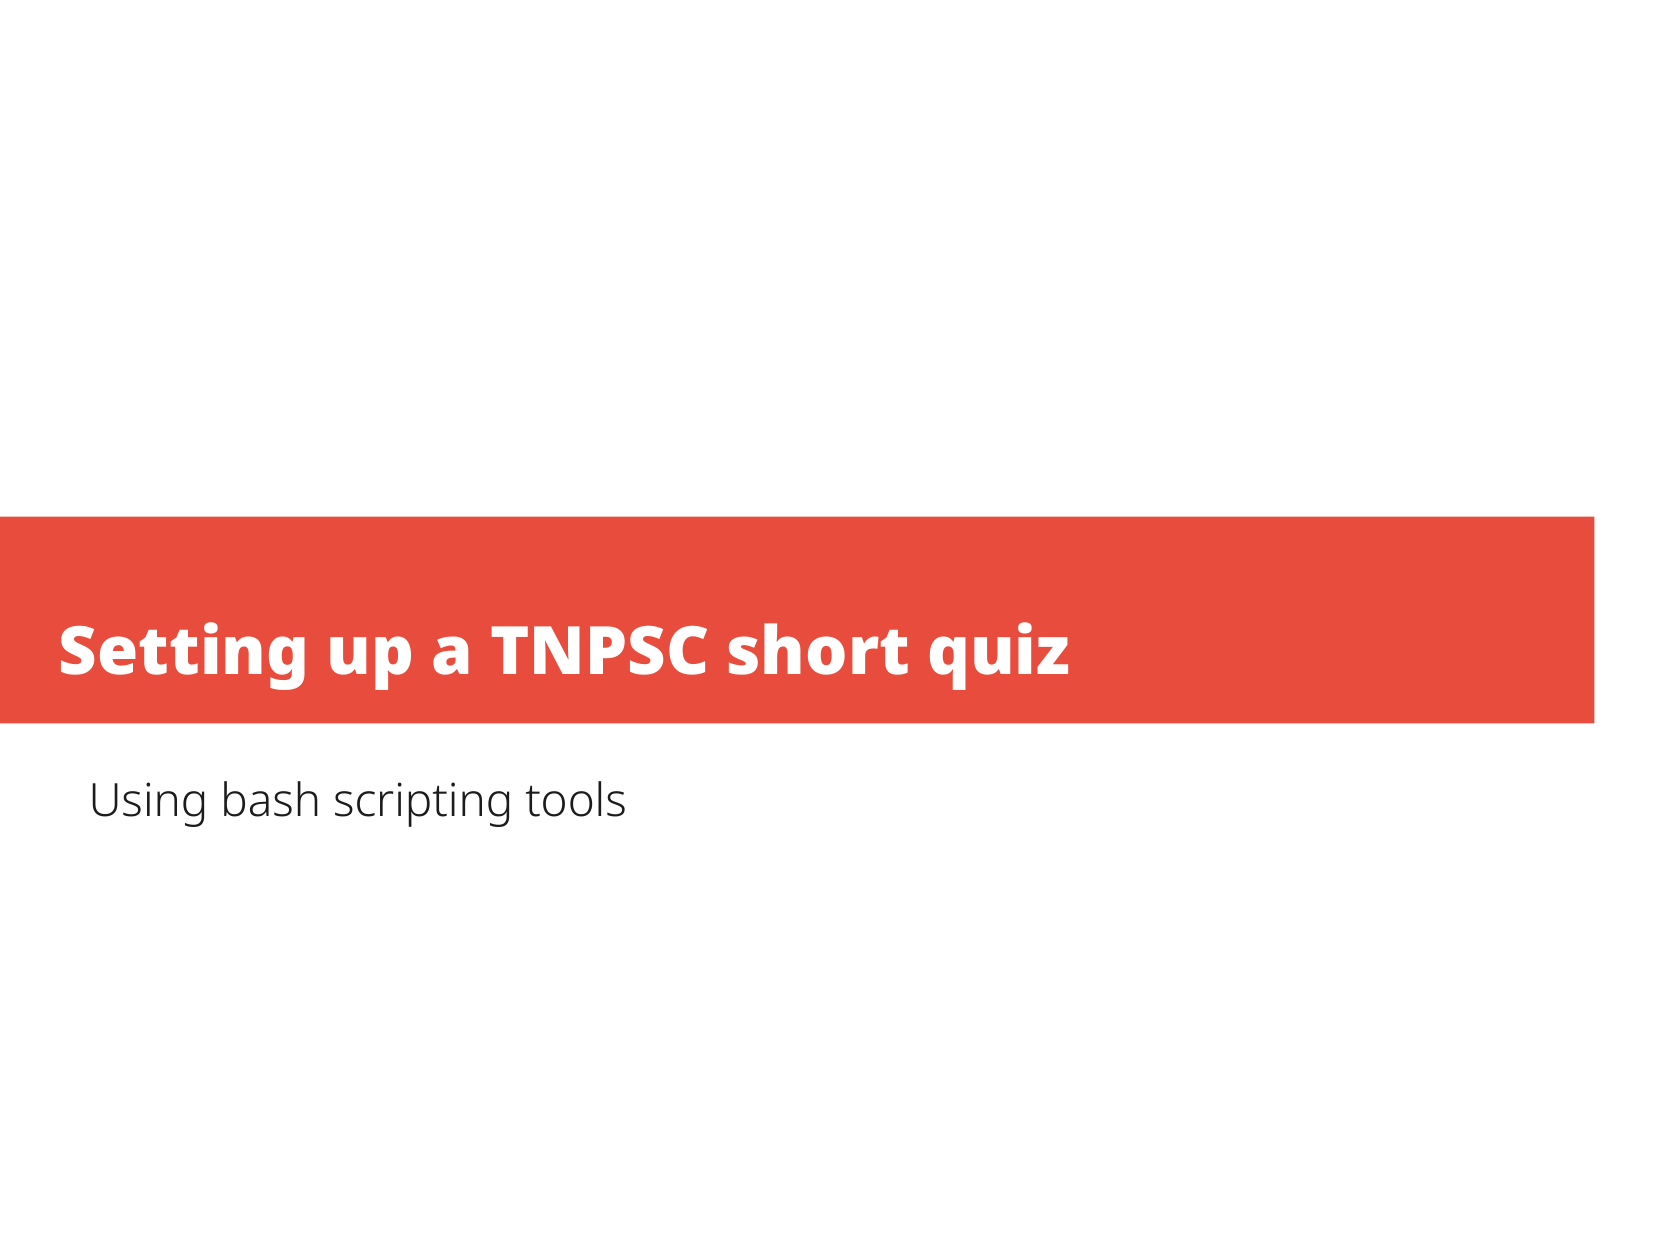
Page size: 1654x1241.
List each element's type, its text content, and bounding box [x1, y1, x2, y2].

subtitle Using bash scripting tools [88, 767, 1595, 1182]
title Setting up a TNPSC short quiz [59, 546, 1595, 694]
